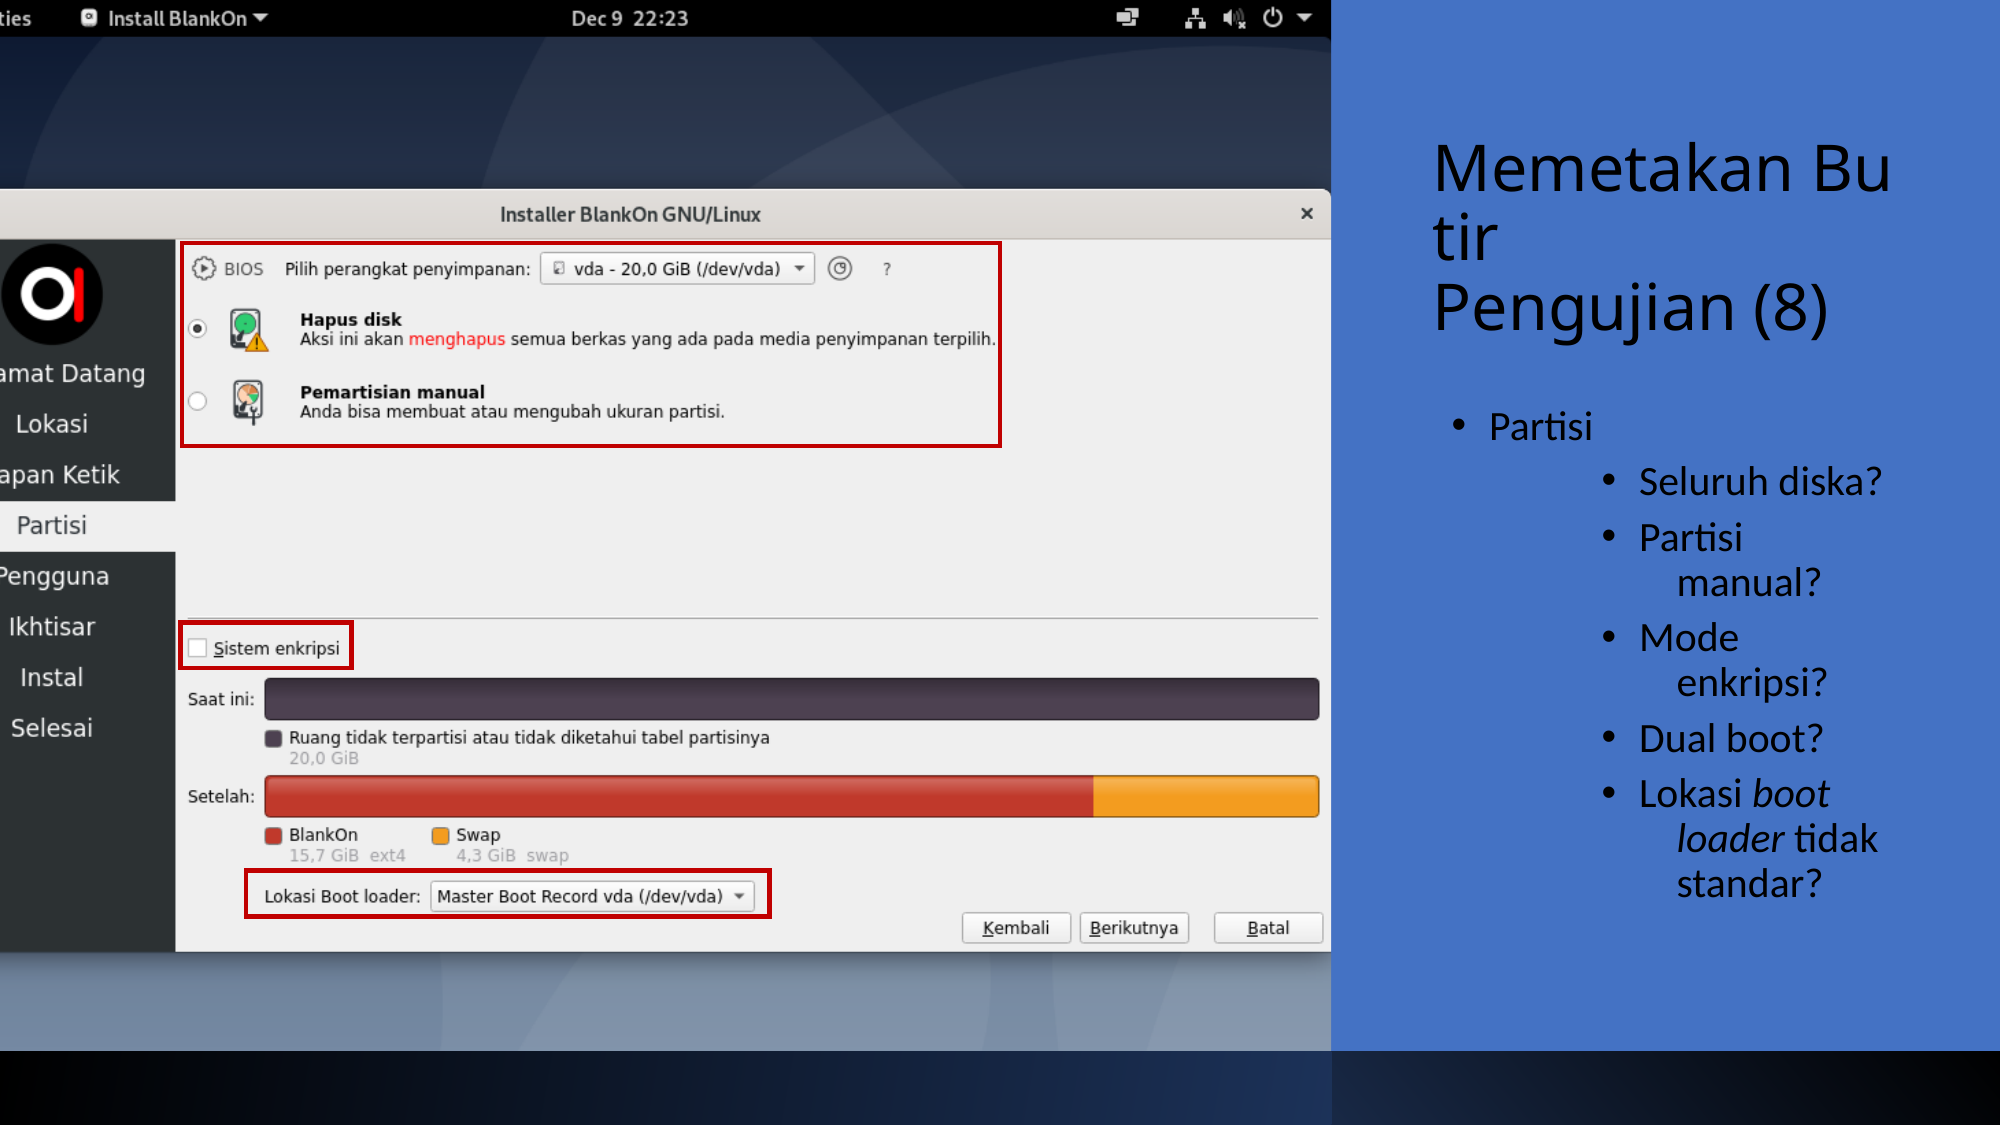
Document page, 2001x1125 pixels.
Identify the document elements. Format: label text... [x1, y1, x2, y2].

picture [0, 0, 1332, 1051]
title Memetakan Butir Pengujian (8) [1417, 80, 1926, 352]
list Partisi Seluruh diska? Partisi manual? Mode enkripsi? Dual boot? Lokasi boot loader tidak standar? [1417, 396, 1901, 978]
text_box [0, 0, 2000, 1125]
